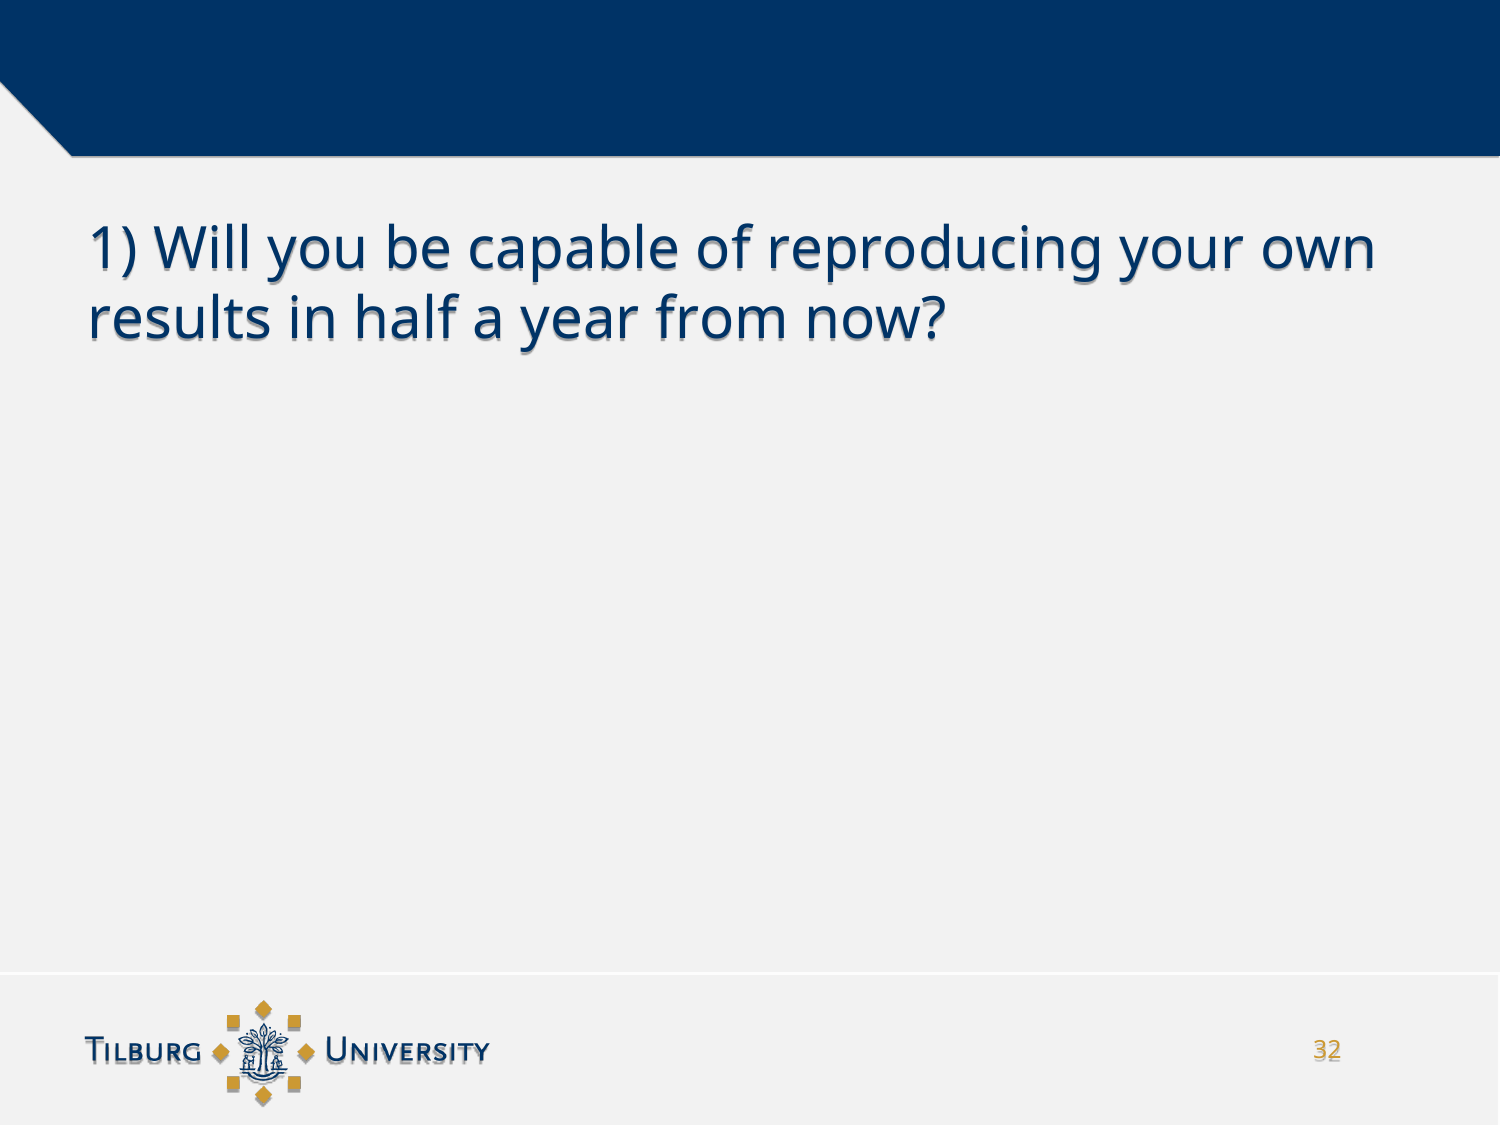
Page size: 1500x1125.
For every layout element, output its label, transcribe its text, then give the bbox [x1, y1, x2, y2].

text_box 1) Will you be capable of reproducing your own results in half a year from now? [14, 202, 1450, 971]
text_box [1298, 1026, 1426, 1087]
